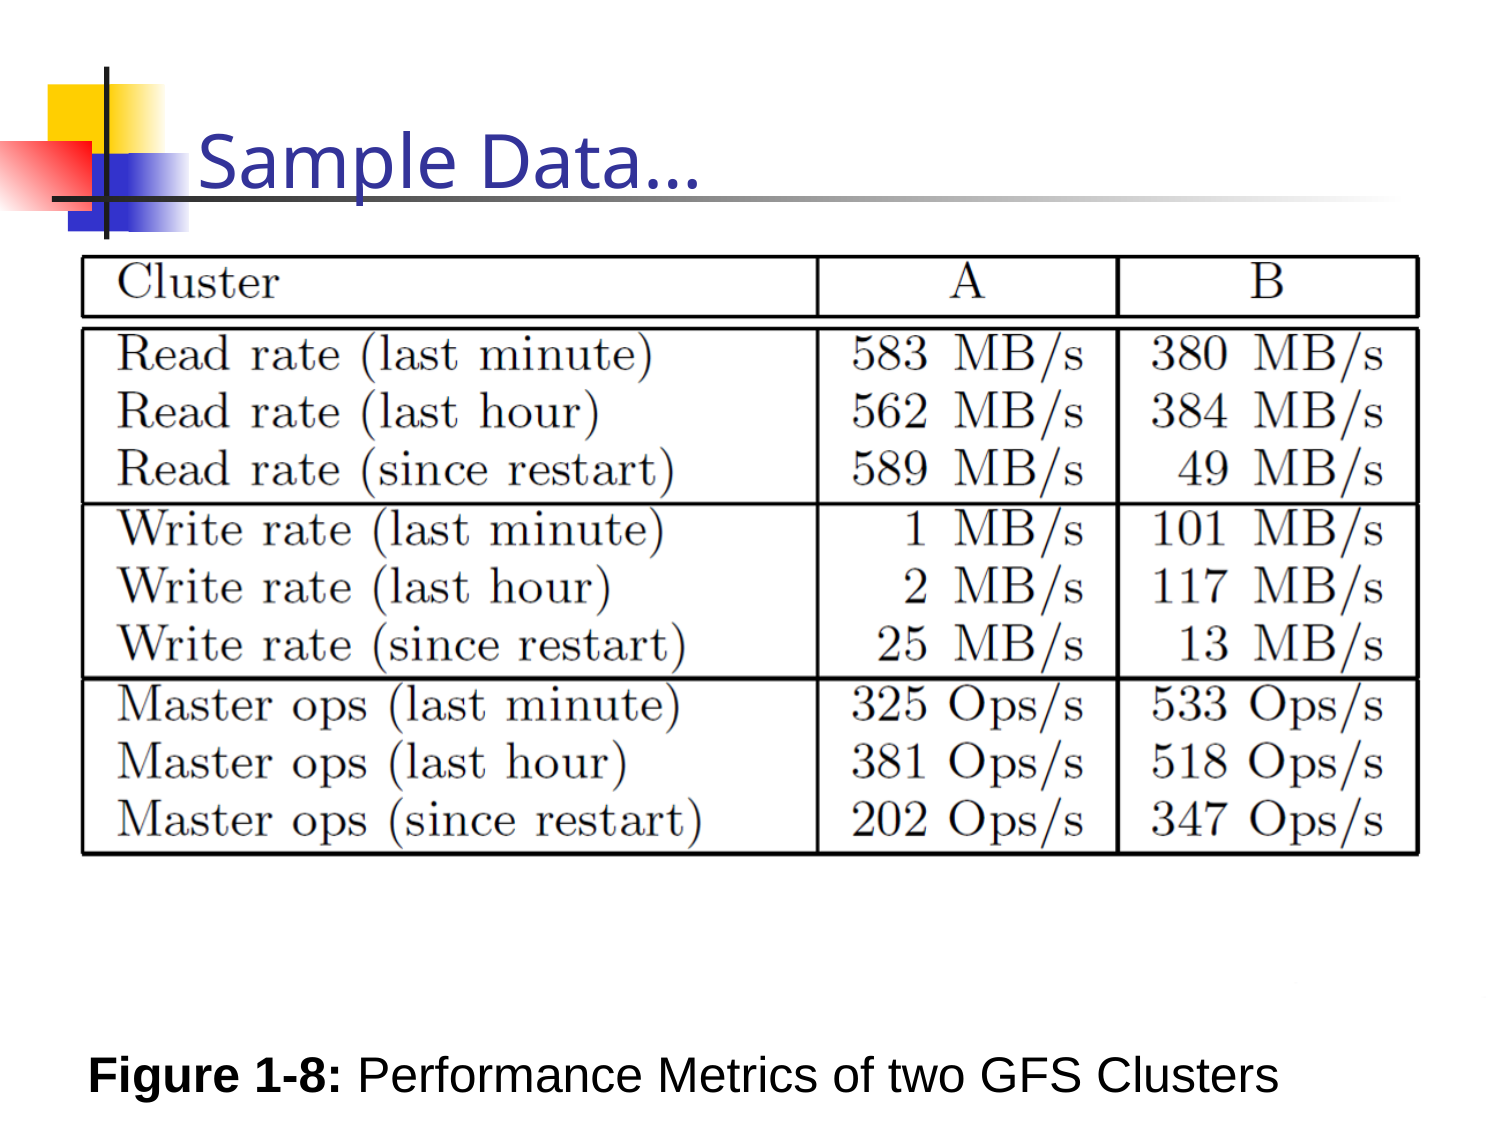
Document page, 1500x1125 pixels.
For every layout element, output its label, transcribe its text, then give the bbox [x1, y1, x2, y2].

picture [0, 243, 1500, 1035]
text_box Sample Data… [183, 106, 1462, 244]
text_box Figure 1-8: Performance Metrics of two GFS Clusters [72, 1034, 1317, 1125]
